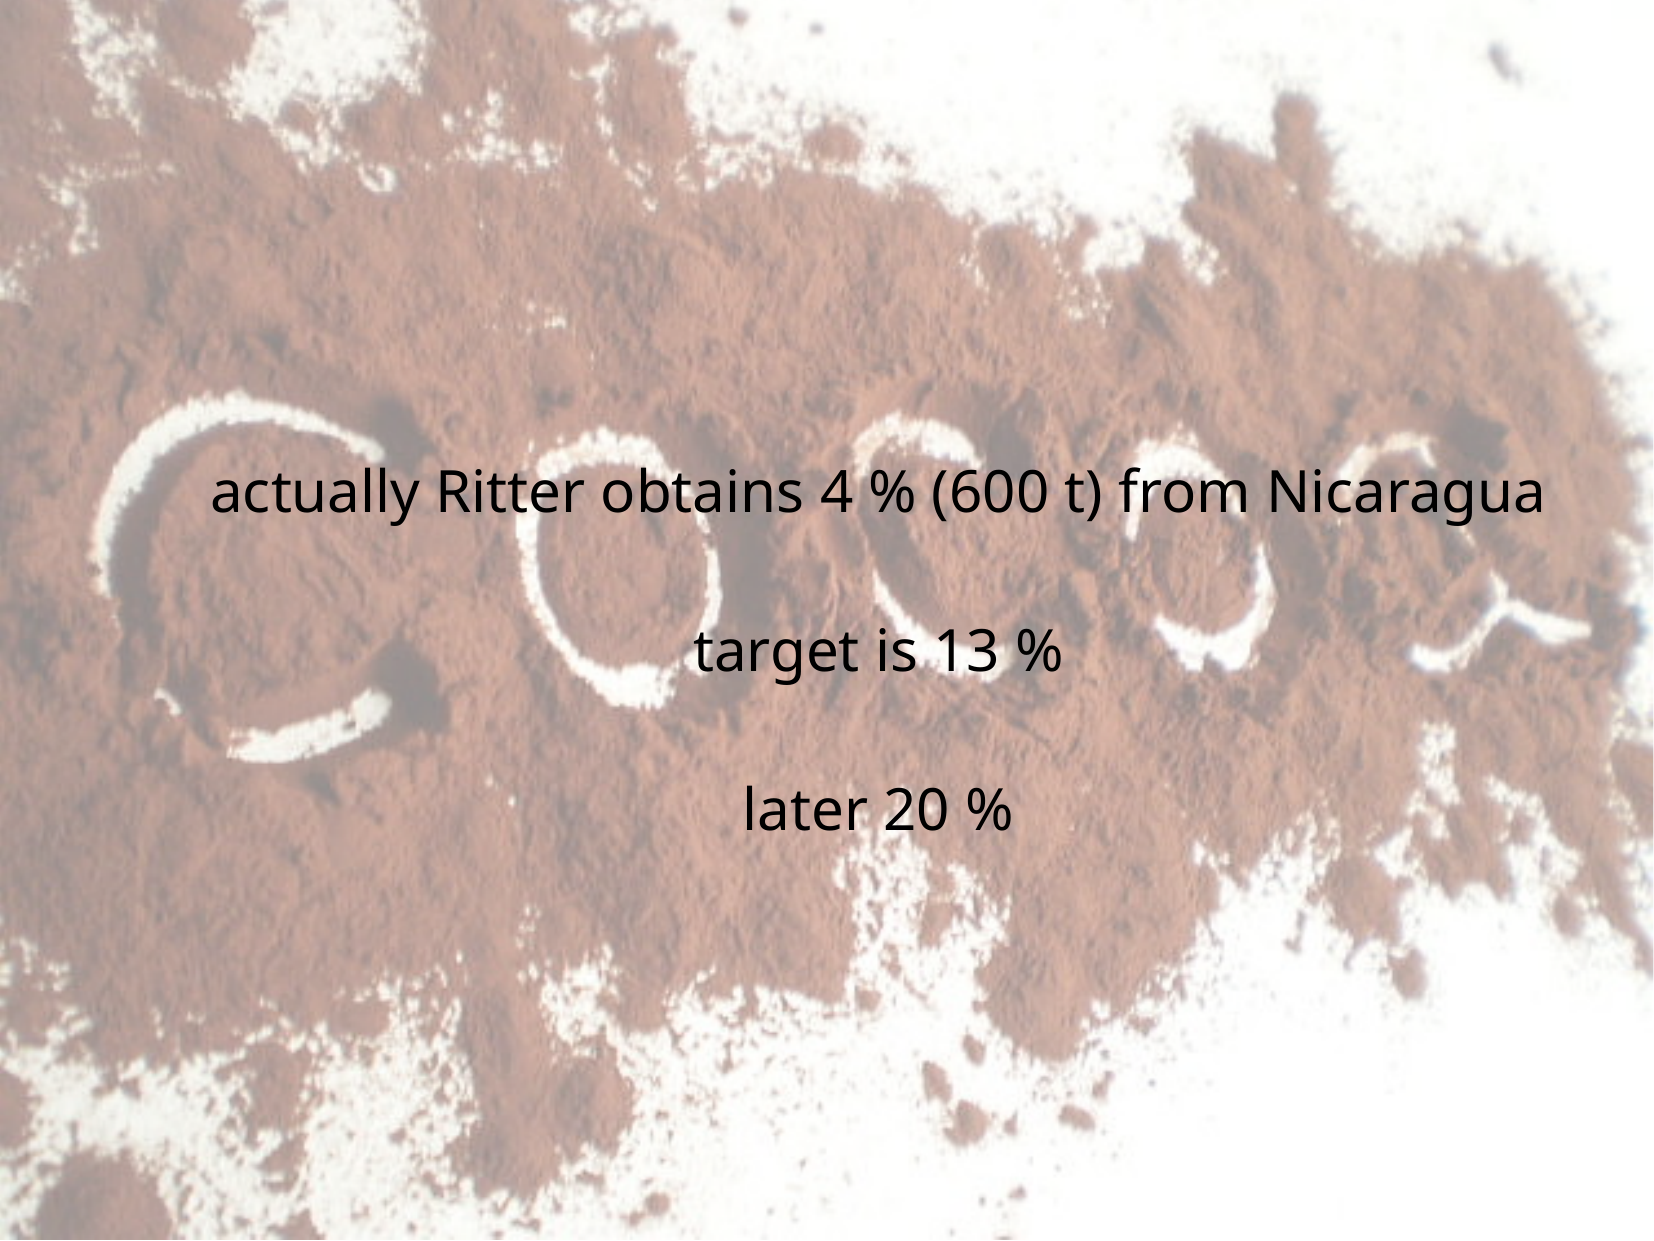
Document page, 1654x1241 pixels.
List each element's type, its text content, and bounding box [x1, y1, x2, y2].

picture [0, 0, 1654, 1240]
text_box actually Ritter obtains 4 % (600 t) from Nicaragua target is 13 % later 20 % [195, 443, 1522, 797]
